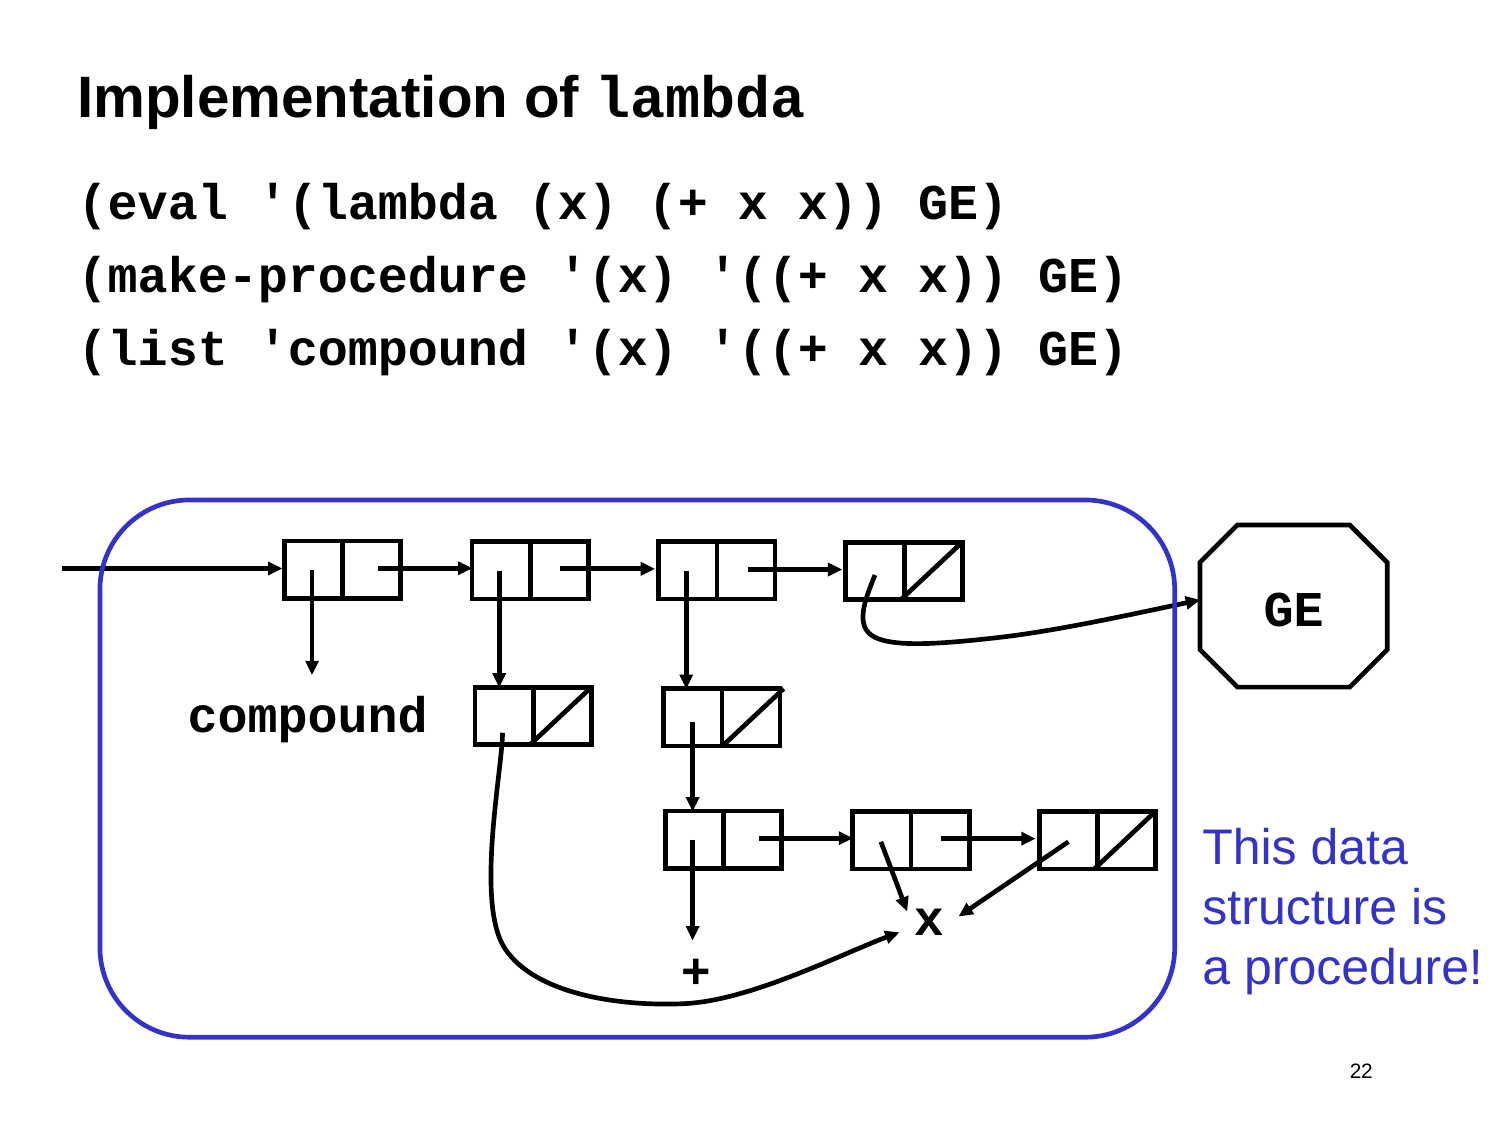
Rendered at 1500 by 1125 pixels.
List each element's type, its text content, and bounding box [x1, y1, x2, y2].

text_box (eval '(lambda (x) (+ x x)) GE) (make-procedure '(x) '((+ x x)) GE) (list 'compound '(x) '((+ x x)) GE) [62, 162, 1500, 463]
text_box + [685, 992, 756, 1007]
text_box GE [1199, 524, 1388, 688]
text_box Implementation of lambda [62, 24, 1338, 162]
text_box + [635, 931, 756, 1001]
text_box x [899, 877, 959, 953]
text_box This data structure is a procedure! [1187, 806, 1499, 1002]
text_box compound [150, 675, 466, 751]
text_box <number> [1025, 1049, 1388, 1101]
